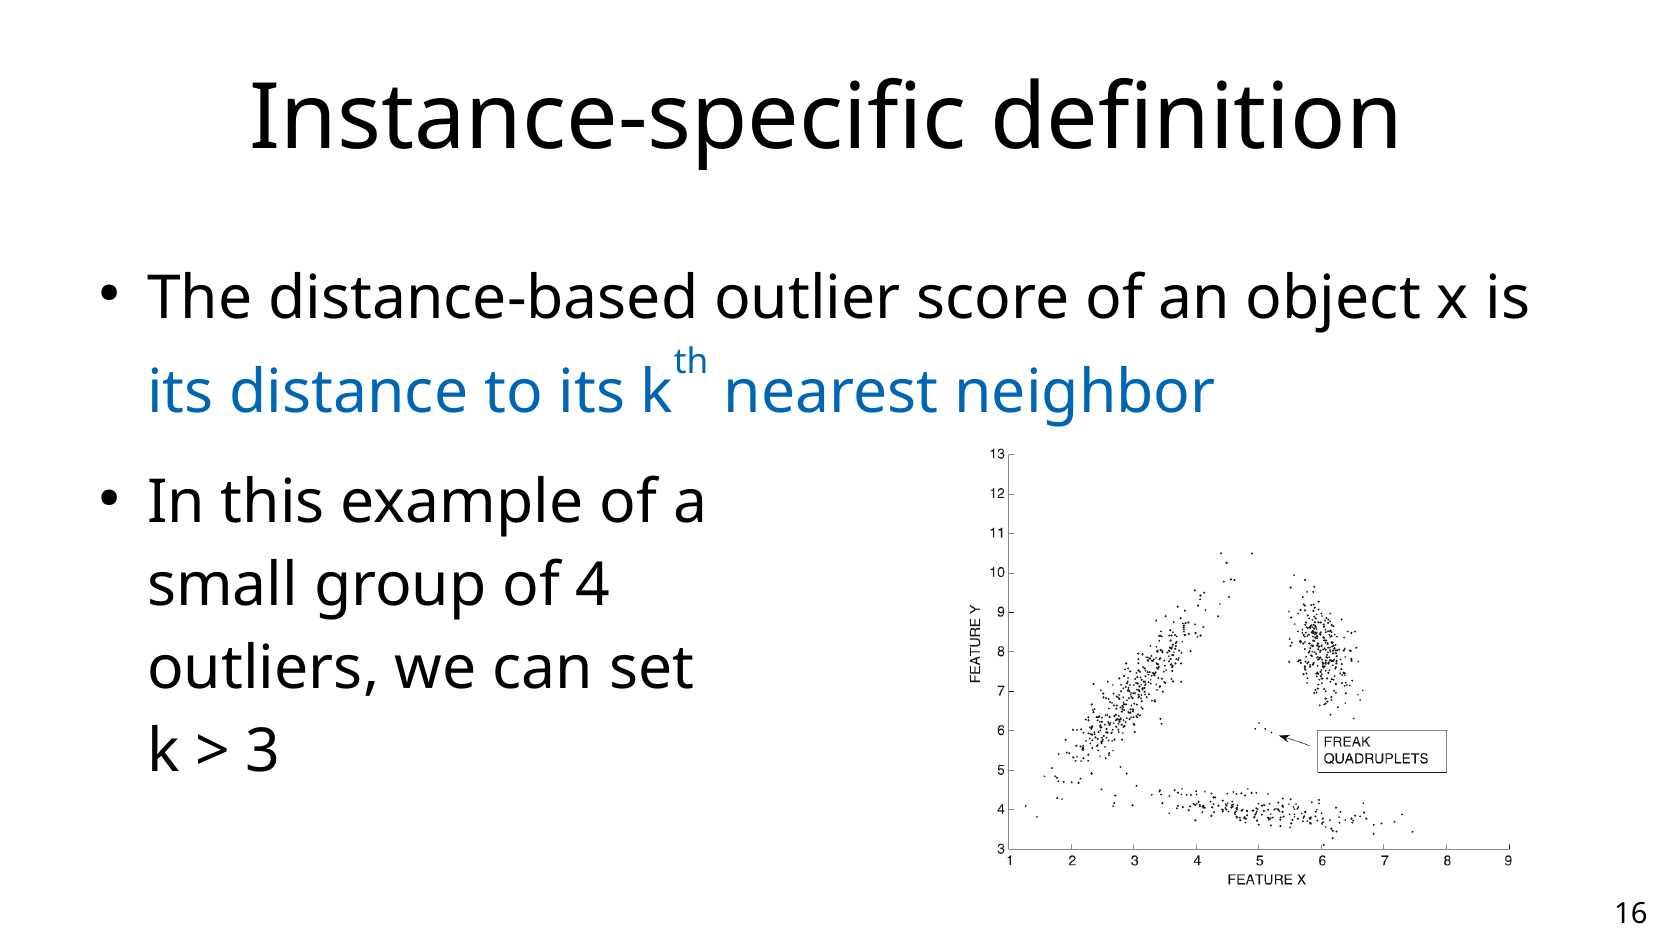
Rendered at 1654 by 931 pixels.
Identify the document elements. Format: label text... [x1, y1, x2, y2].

picture [961, 438, 1520, 894]
list The distance-based outlier score of an object x is its distance to its kth nearest neighbor In this example of a small group of 4 outliers, we can set k > 3 [82, 253, 1571, 793]
title Instance-specific definition [82, 1, 1571, 226]
